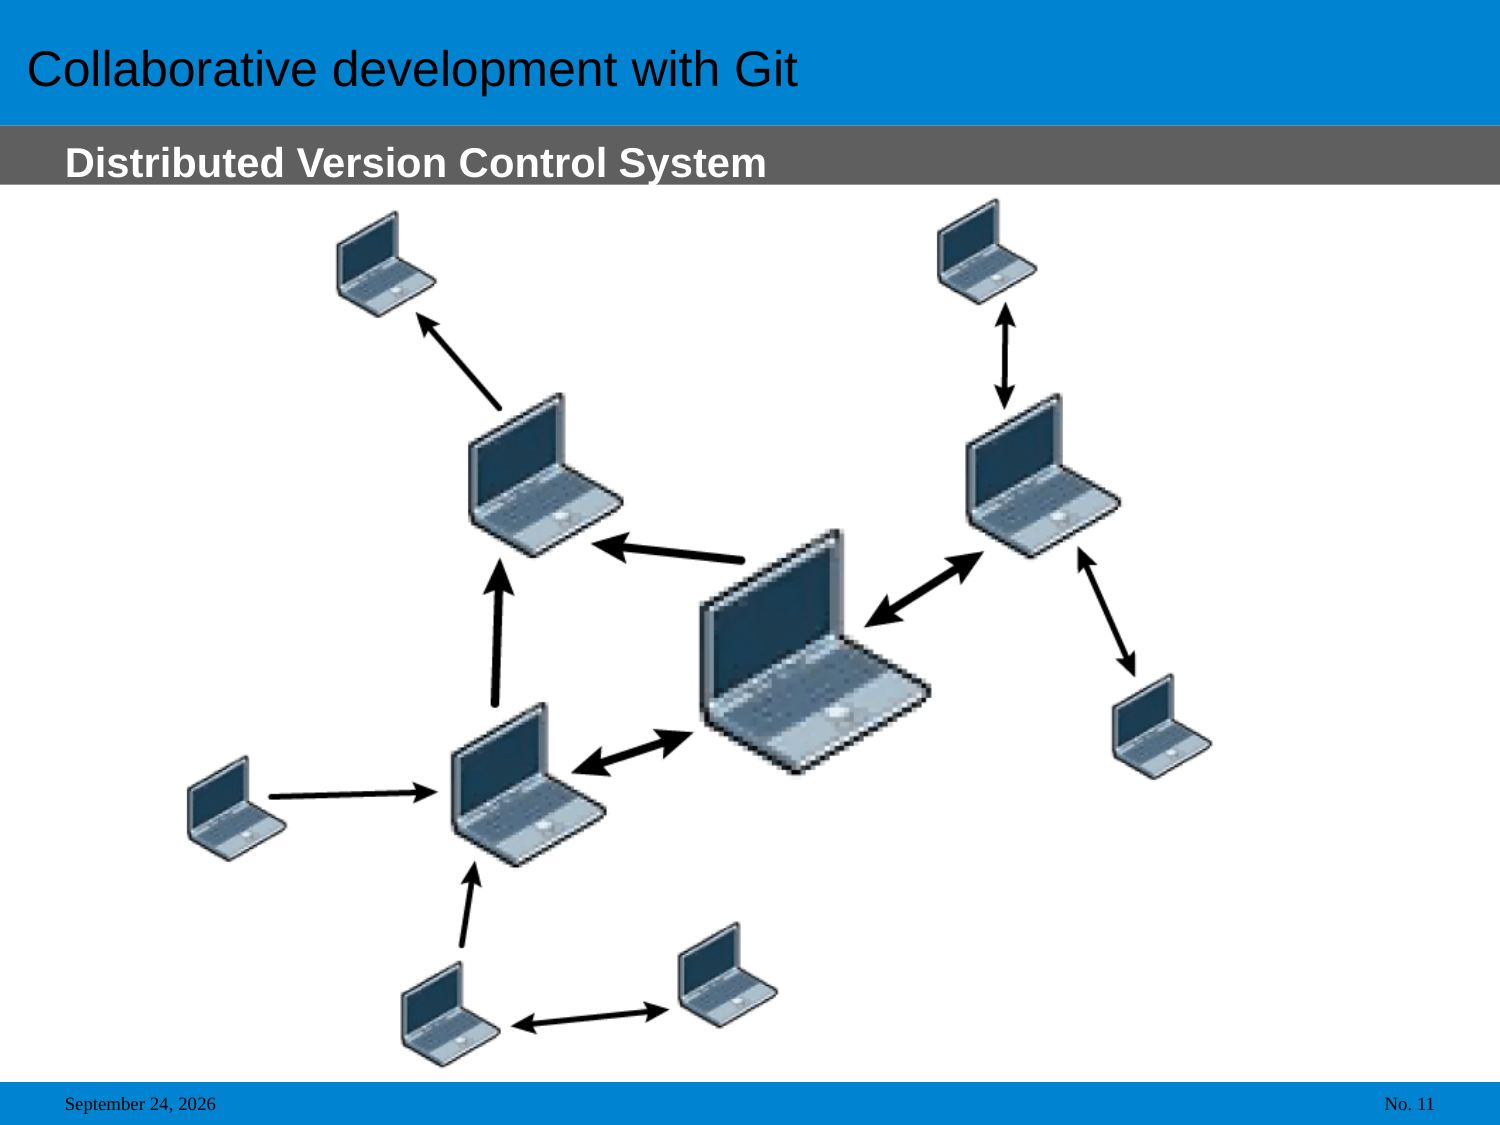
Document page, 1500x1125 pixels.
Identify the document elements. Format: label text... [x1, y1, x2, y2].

title Distributed Version Control System [64, 139, 1436, 187]
picture [183, 195, 1217, 1074]
